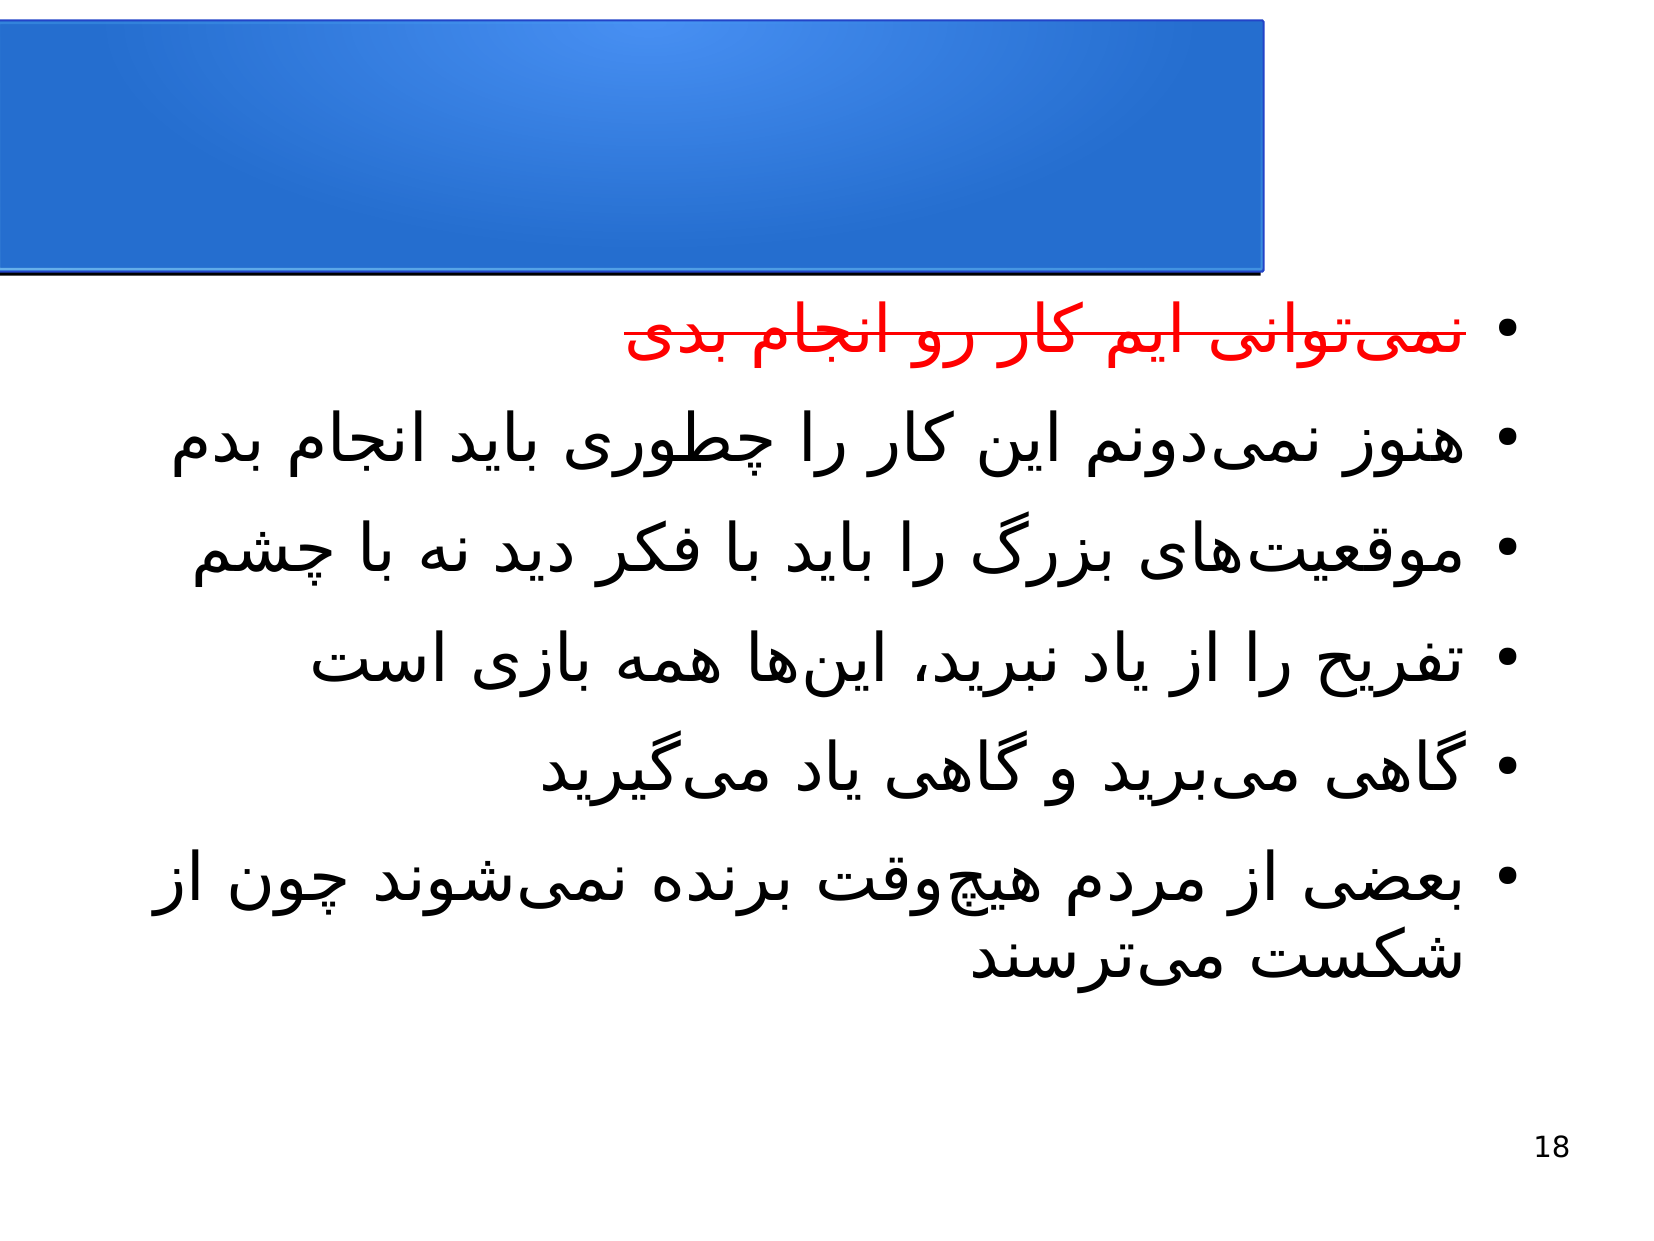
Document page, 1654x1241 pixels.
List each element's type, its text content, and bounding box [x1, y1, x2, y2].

list نمی‌توانی ایم کار رو انجام بدی هنوز نمی‌دونم این کار را چطوری باید انجام بدم موقعیت‌های بزرگ را باید با فکر دید نه با چشم تفریح را از یاد نبرید، این‌ها همه بازی است گاهی می‌برید و گاهی یاد می‌گیرید بعضی از مردم هیچ‌وقت برنده نمی‌شوند چون از شکست می‌ترسند [82, 290, 1538, 1010]
